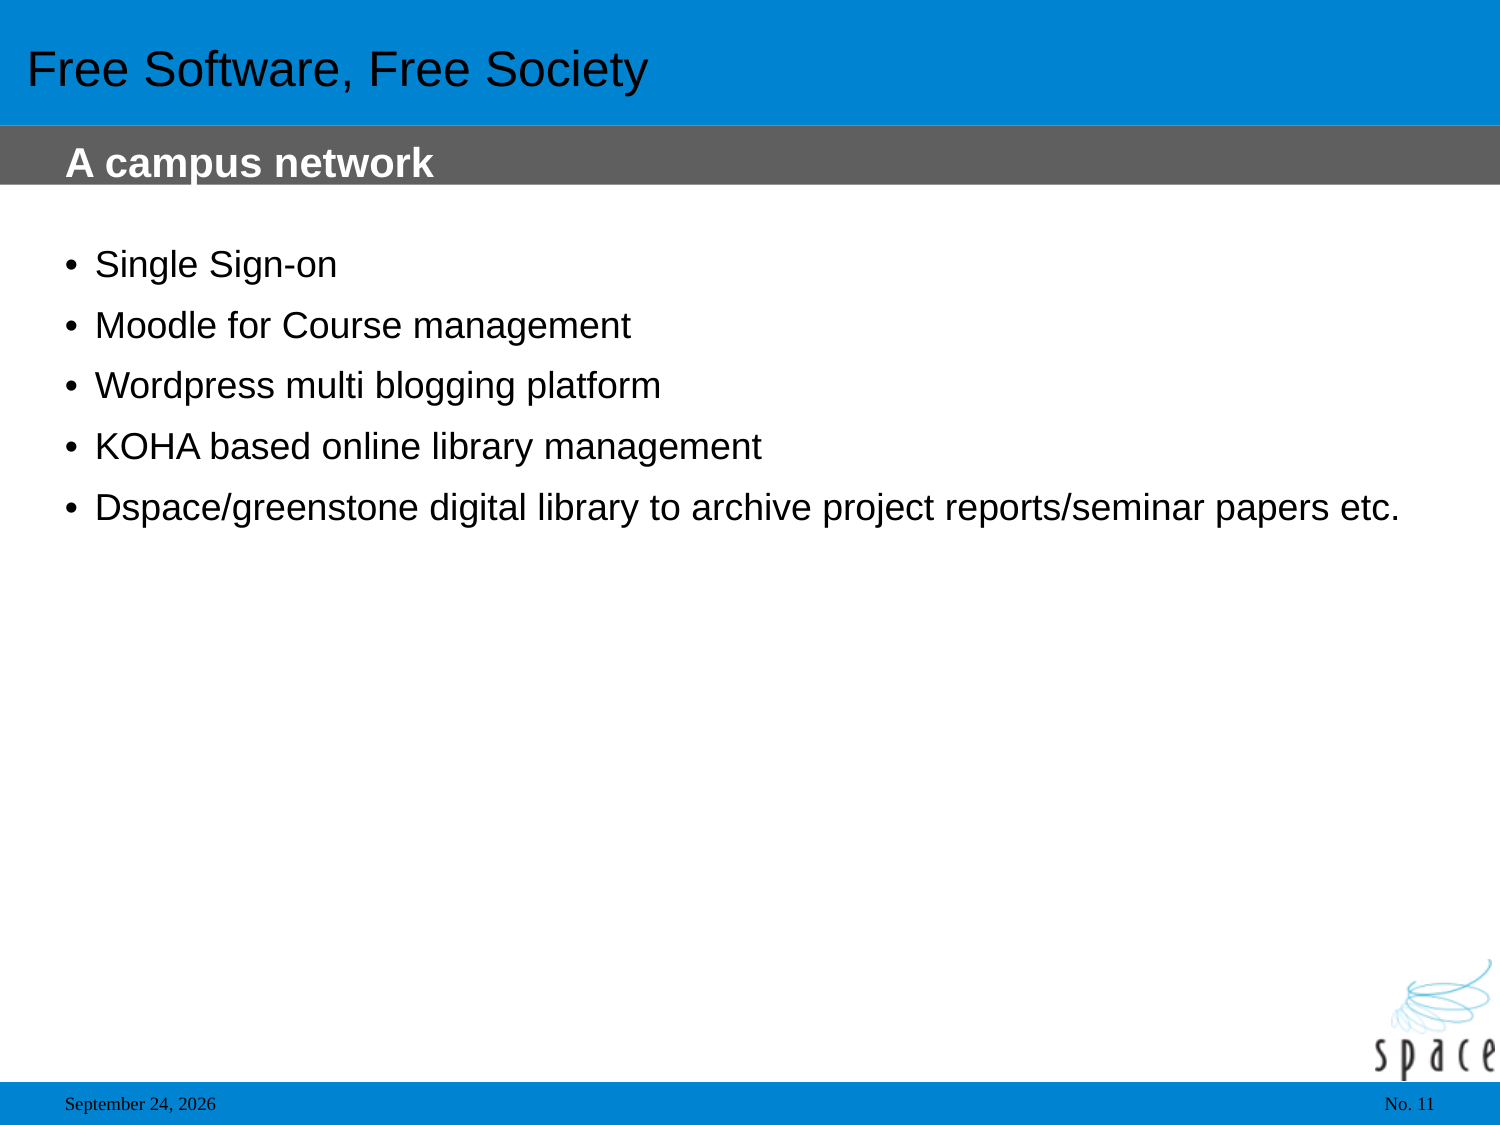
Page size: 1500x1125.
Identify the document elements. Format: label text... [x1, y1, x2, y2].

list Single Sign-on Moodle for Course management Wordpress multi blogging platform KOHA based online library management Dspace/greenstone digital library to archive project reports/seminar papers etc. [64, 243, 1436, 972]
picture [1375, 959, 1495, 1081]
title A campus network [64, 139, 1436, 187]
